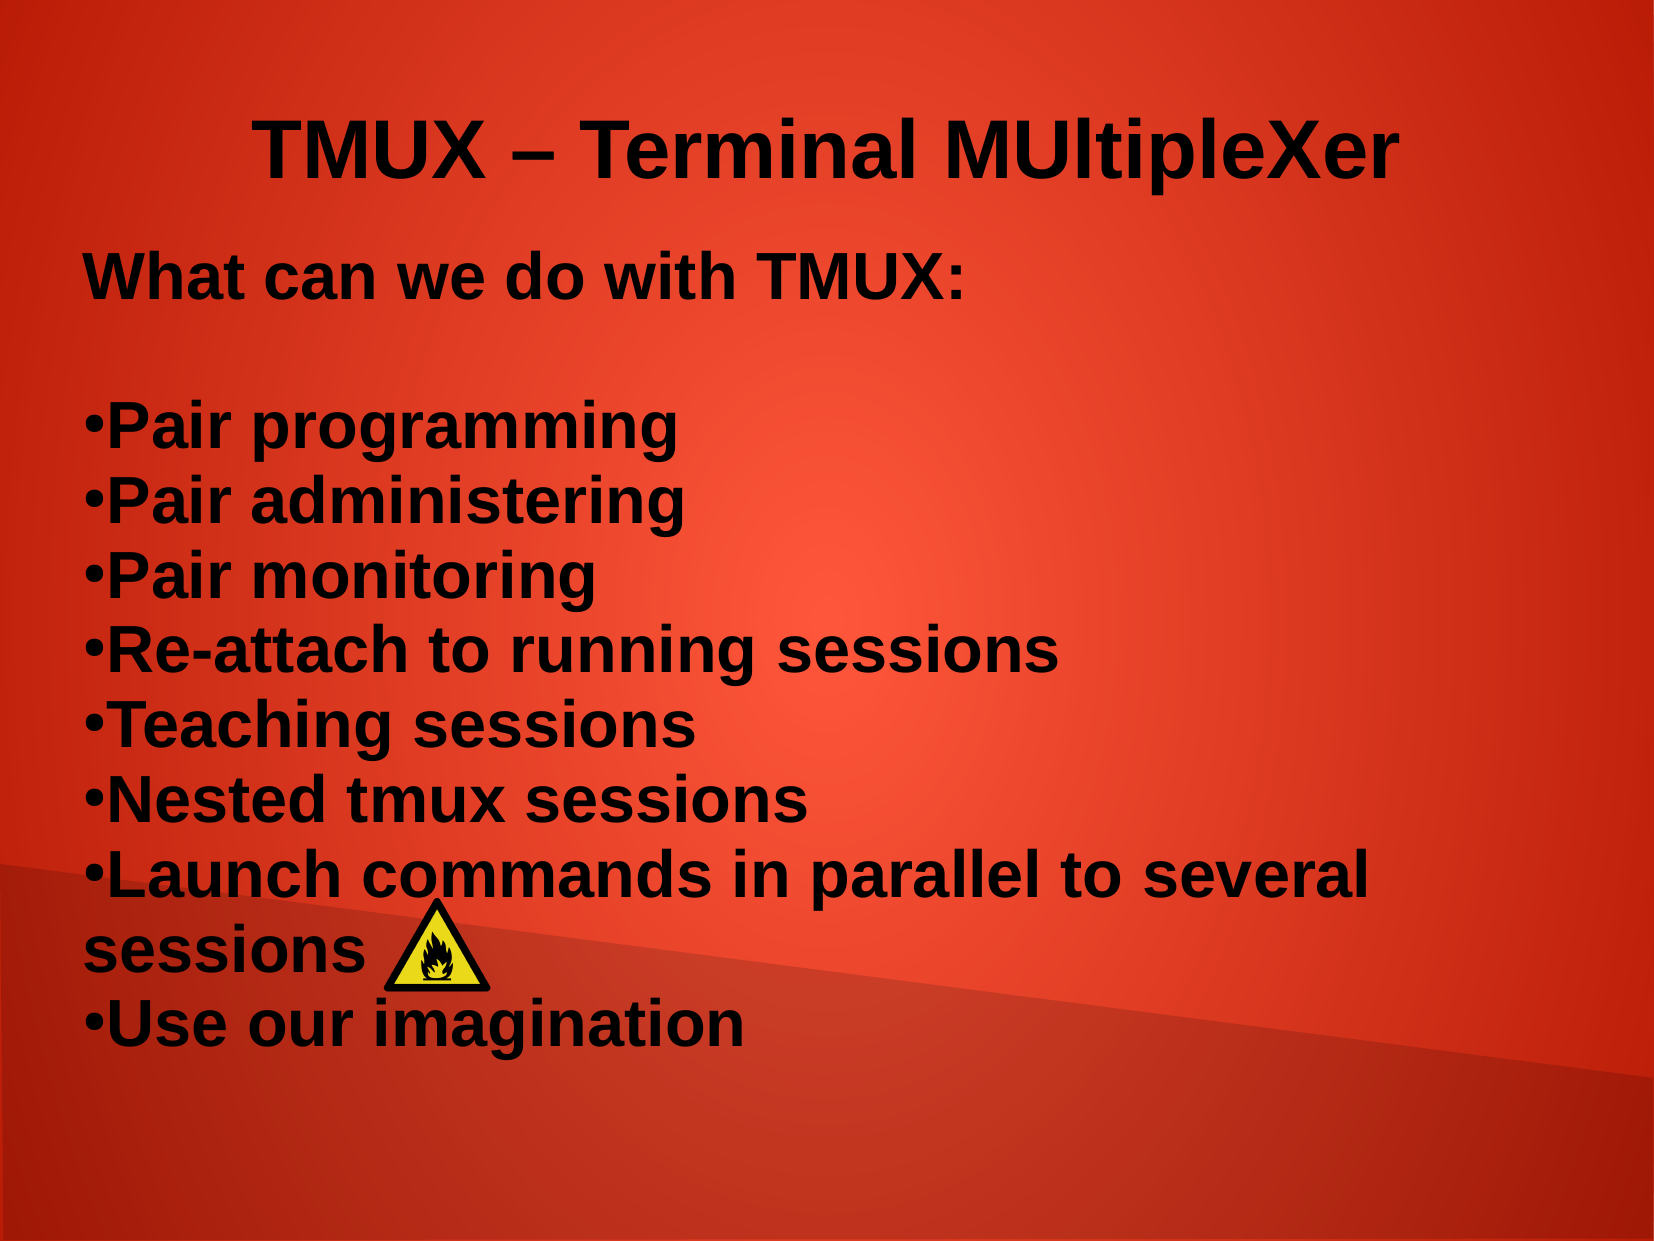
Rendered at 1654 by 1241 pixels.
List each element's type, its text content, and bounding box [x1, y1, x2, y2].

title TMUX – Terminal MUltipleXer [82, 47, 1571, 238]
subtitle What can we do with TMUX: Pair programming Pair administering Pair monitoring Re-attach to running sessions Teaching sessions Nested tmux sessions Launch commands in parallel to several sessions Use our imagination [82, 238, 1571, 1062]
picture [351, 885, 520, 1016]
